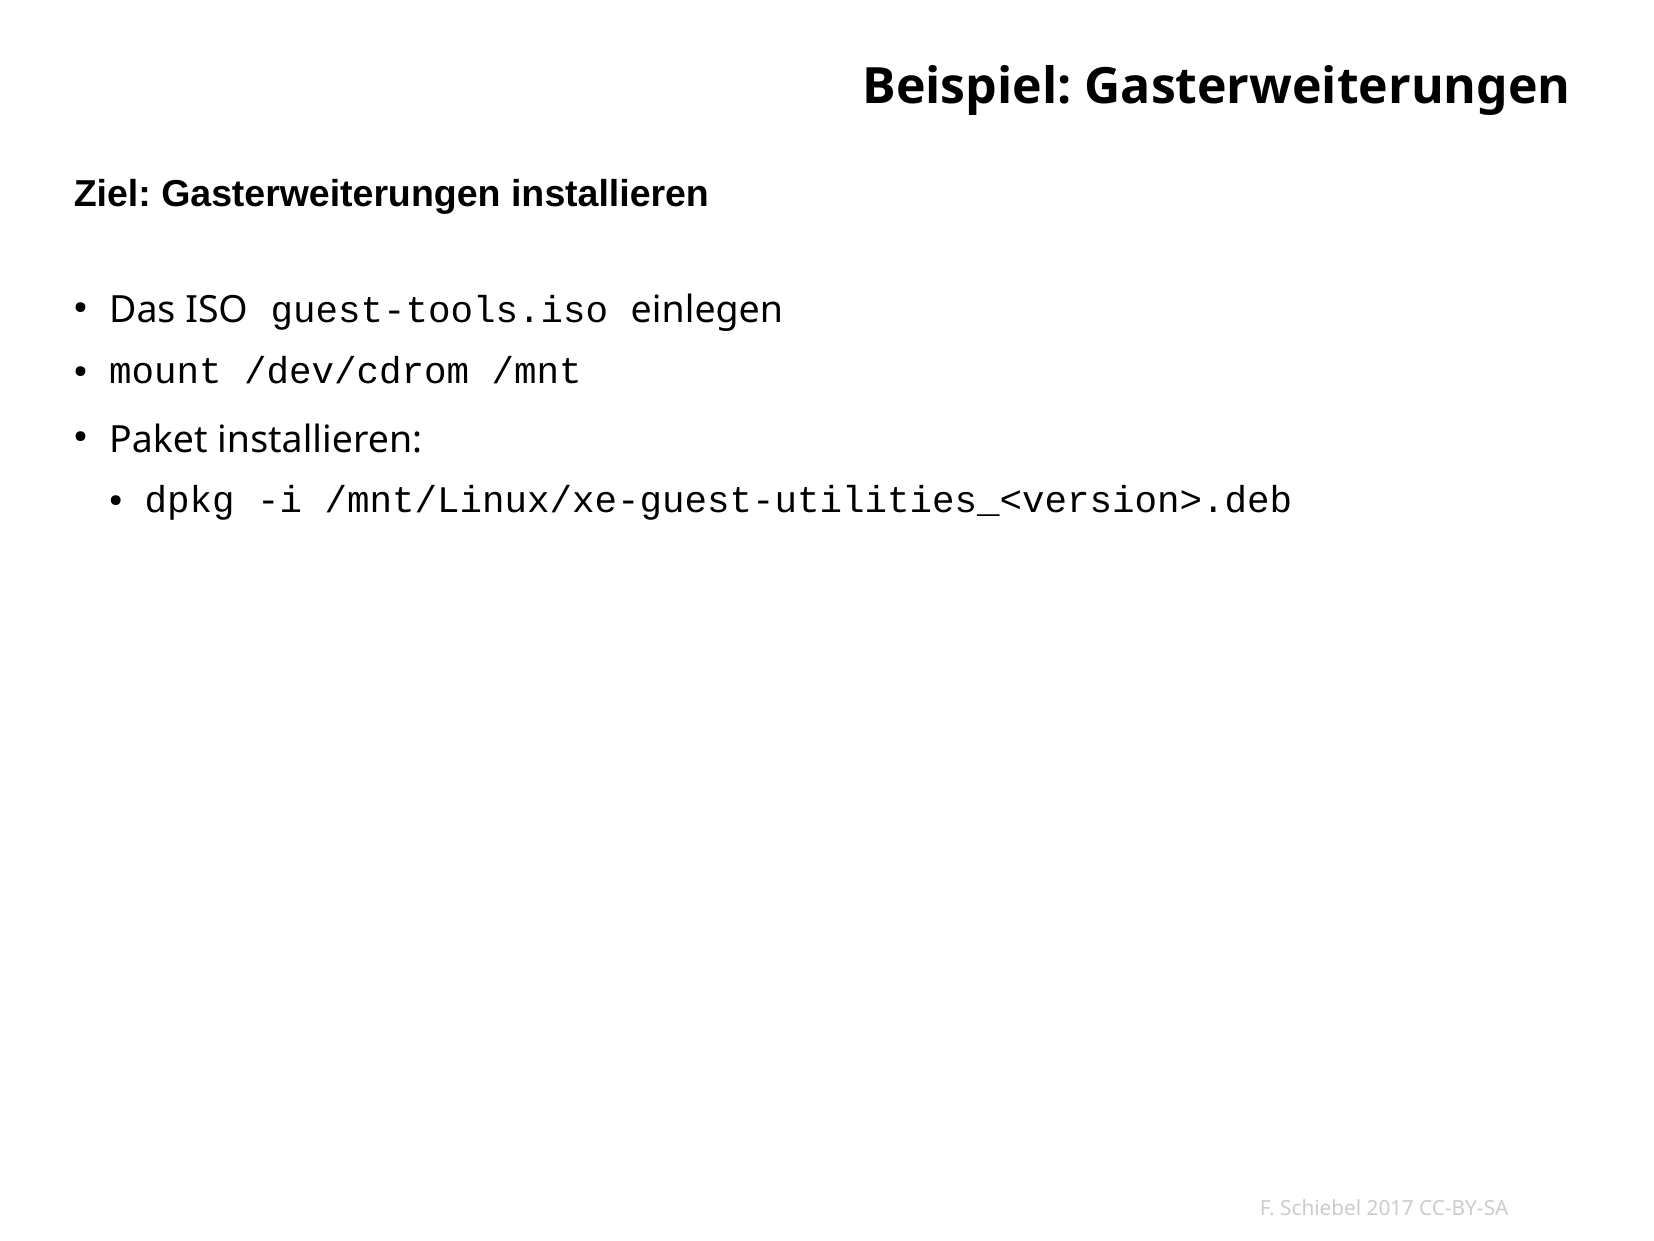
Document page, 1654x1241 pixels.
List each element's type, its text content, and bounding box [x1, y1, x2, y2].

text_box Ziel: Gasterweiterungen installieren [59, 165, 725, 223]
title Beispiel: Gasterweiterungen [82, 49, 1571, 119]
text_box Das ISO guest-tools.iso einlegen mount /dev/cdrom /mnt Paket installieren: dpkg -i /mnt/Linux/xe-guest-utilities_<version>.deb [59, 224, 1607, 1111]
